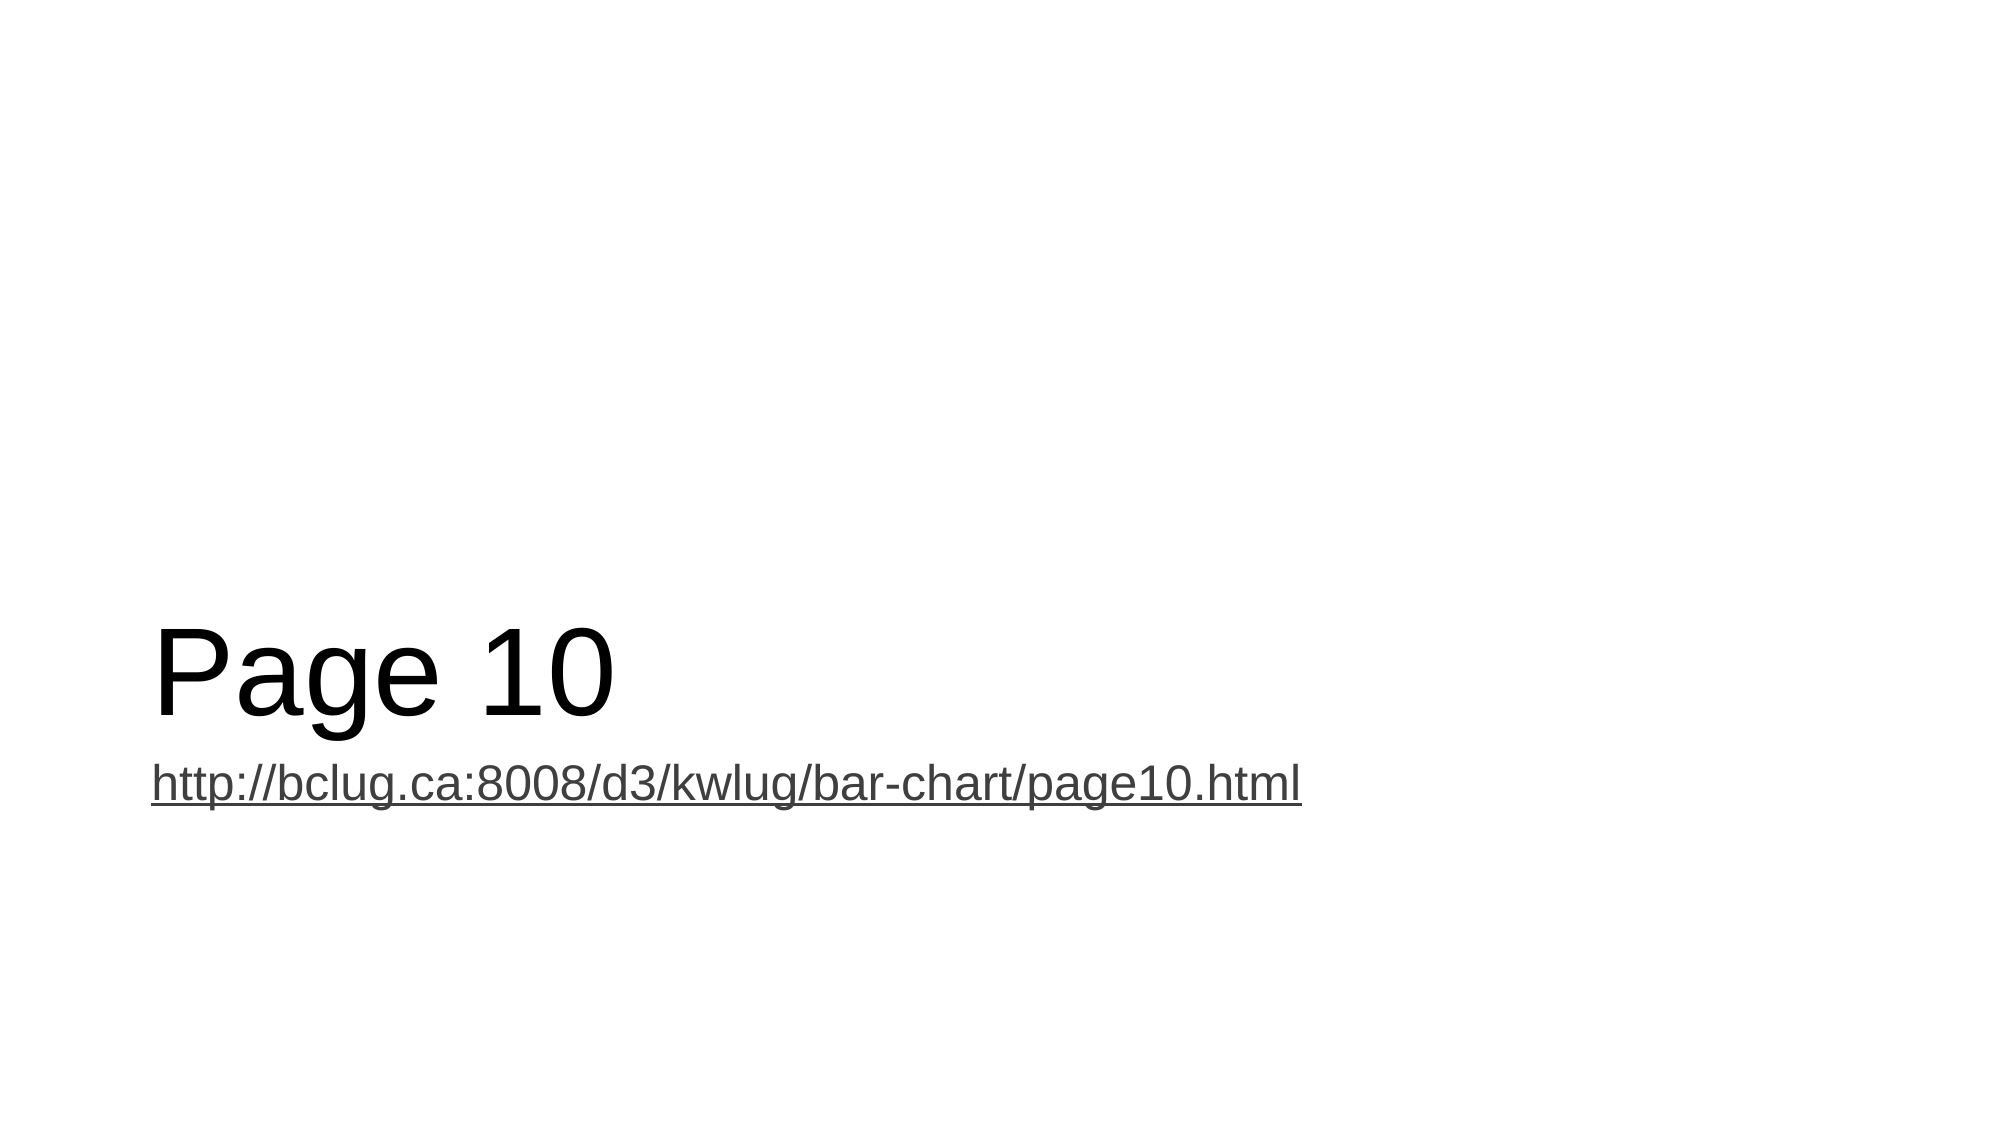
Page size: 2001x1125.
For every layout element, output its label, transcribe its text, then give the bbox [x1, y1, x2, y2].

list http://bclug.ca:8008/d3/kwlug/bar-chart/page10.html [136, 752, 1862, 1000]
title Page 10 [136, 280, 1862, 749]
